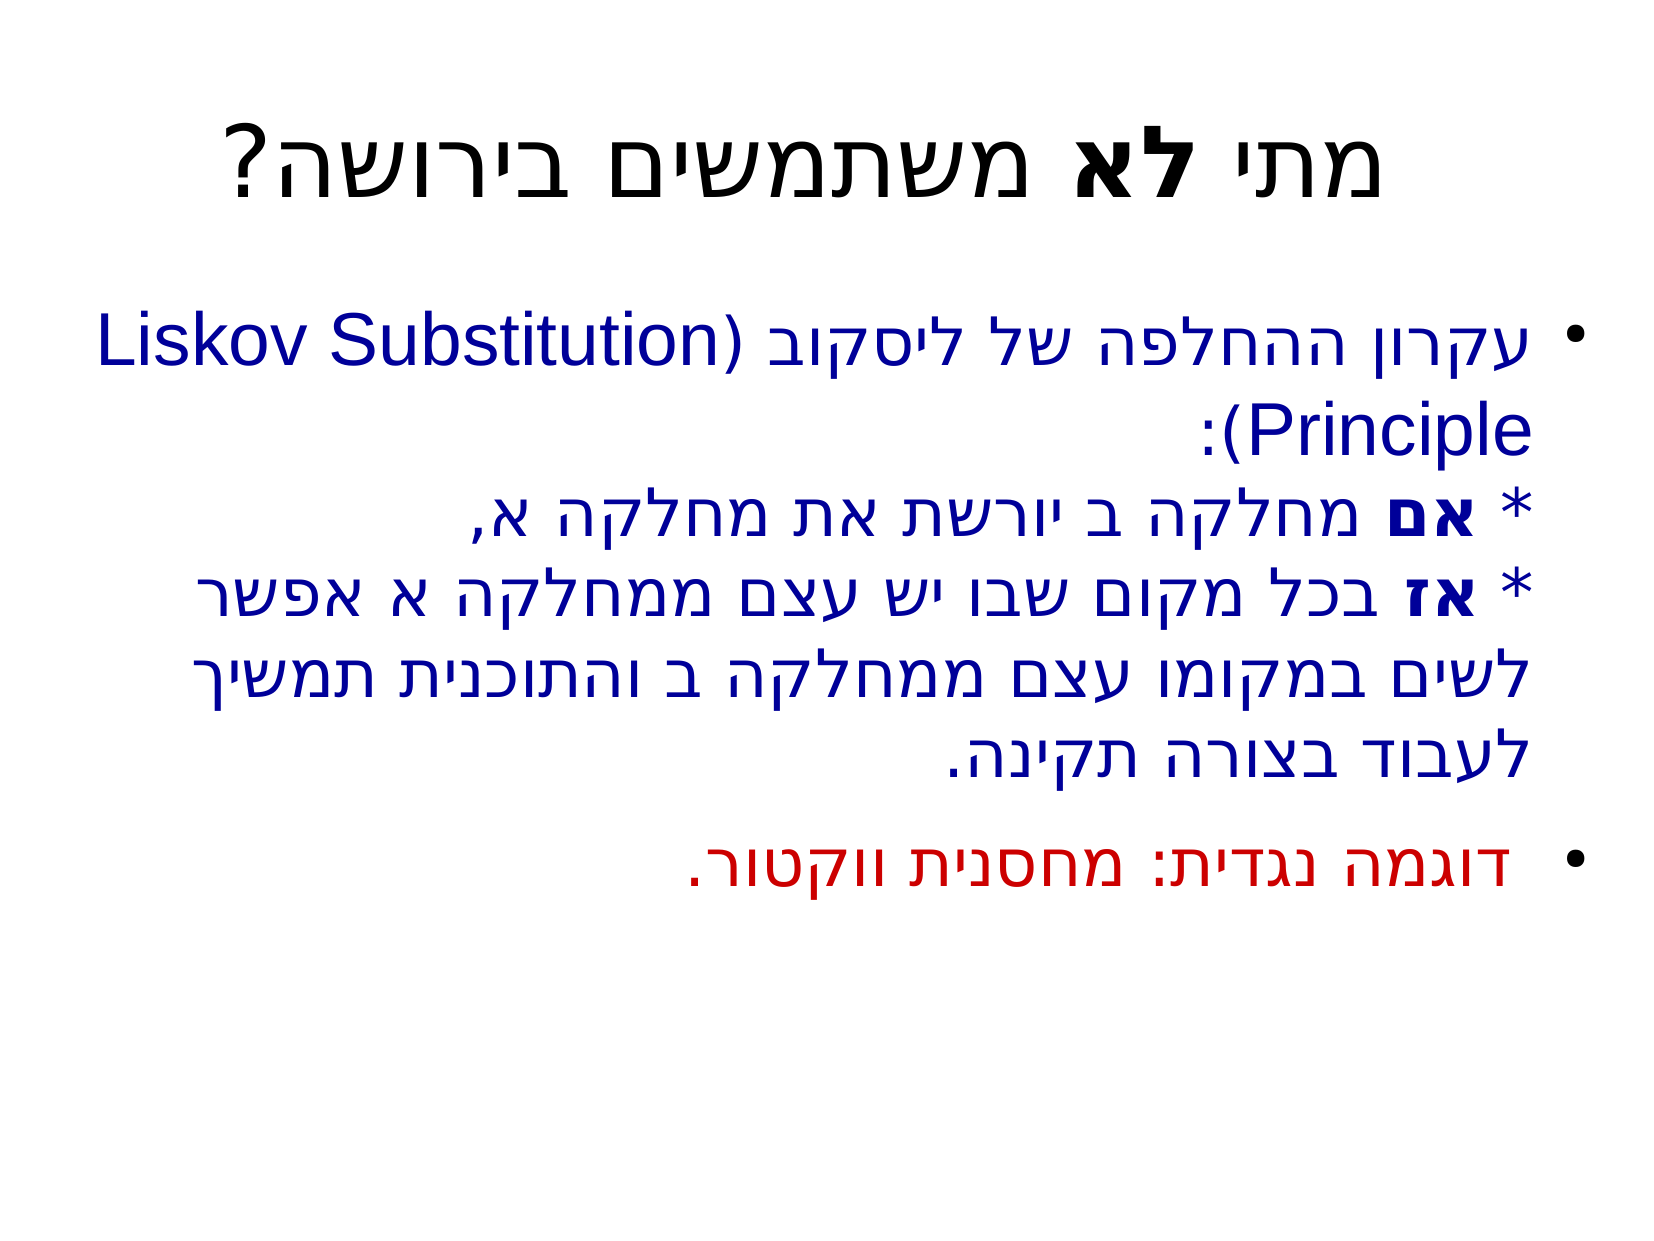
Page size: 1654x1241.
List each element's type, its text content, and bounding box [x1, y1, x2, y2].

list עקרון ההחלפה של ליסקוב (Liskov Substitution Principle): * אם מחלקה ב יורשת את מחלקה א, * אז בכל מקום שבו יש עצם ממחלקה א אפשר לשים במקומו עצם ממחלקה ב והתוכנית תמשיך לעבוד בצורה תקינה. דוגמה נגדית: מחסנית ווקטור. [82, 290, 1606, 1126]
title מתי לא משתמשים בירושה? [63, 45, 1546, 271]
